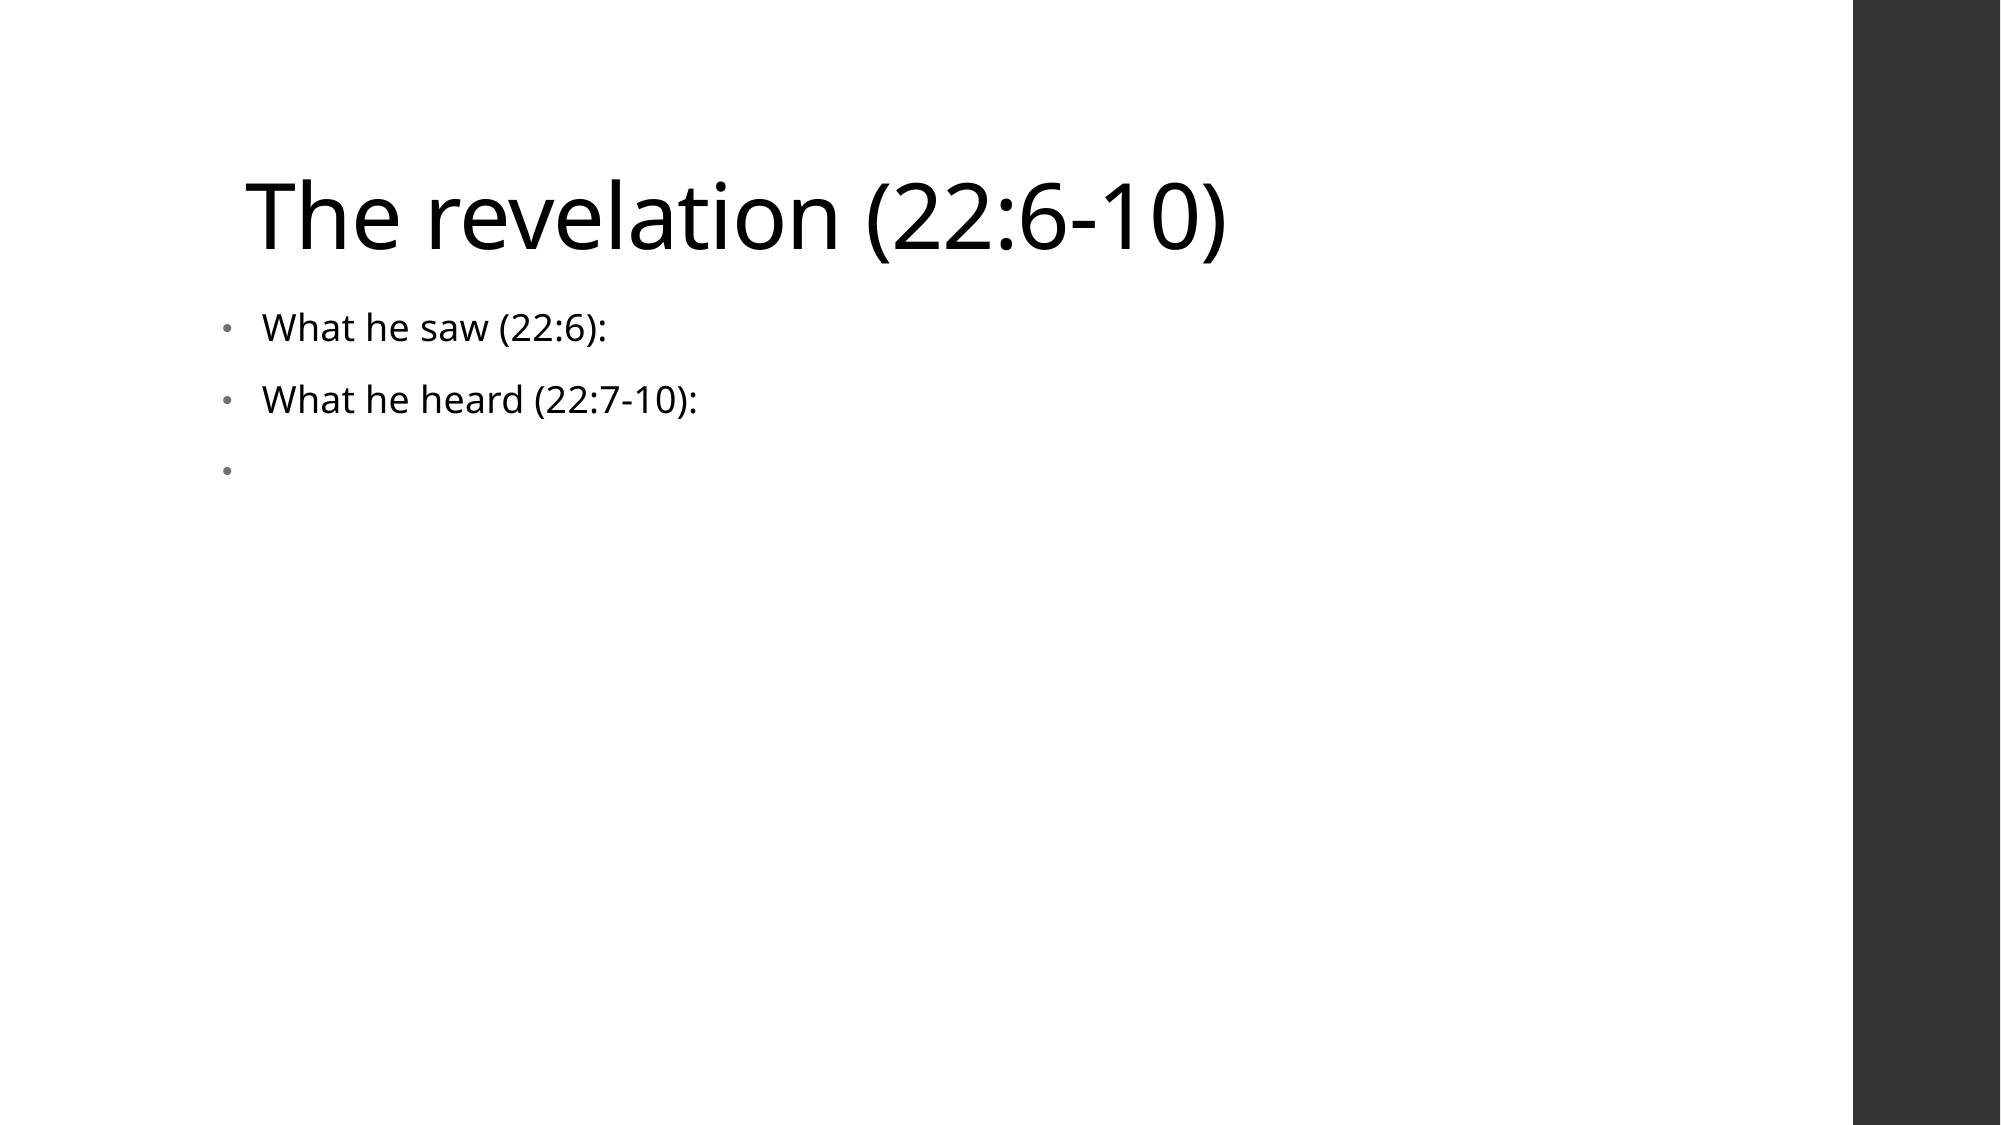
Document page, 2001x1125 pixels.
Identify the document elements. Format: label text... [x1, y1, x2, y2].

list What he saw (22:6): What he heard (22:7-10): [206, 299, 1617, 1014]
title The revelation (22:6-10) [206, 60, 1797, 278]
